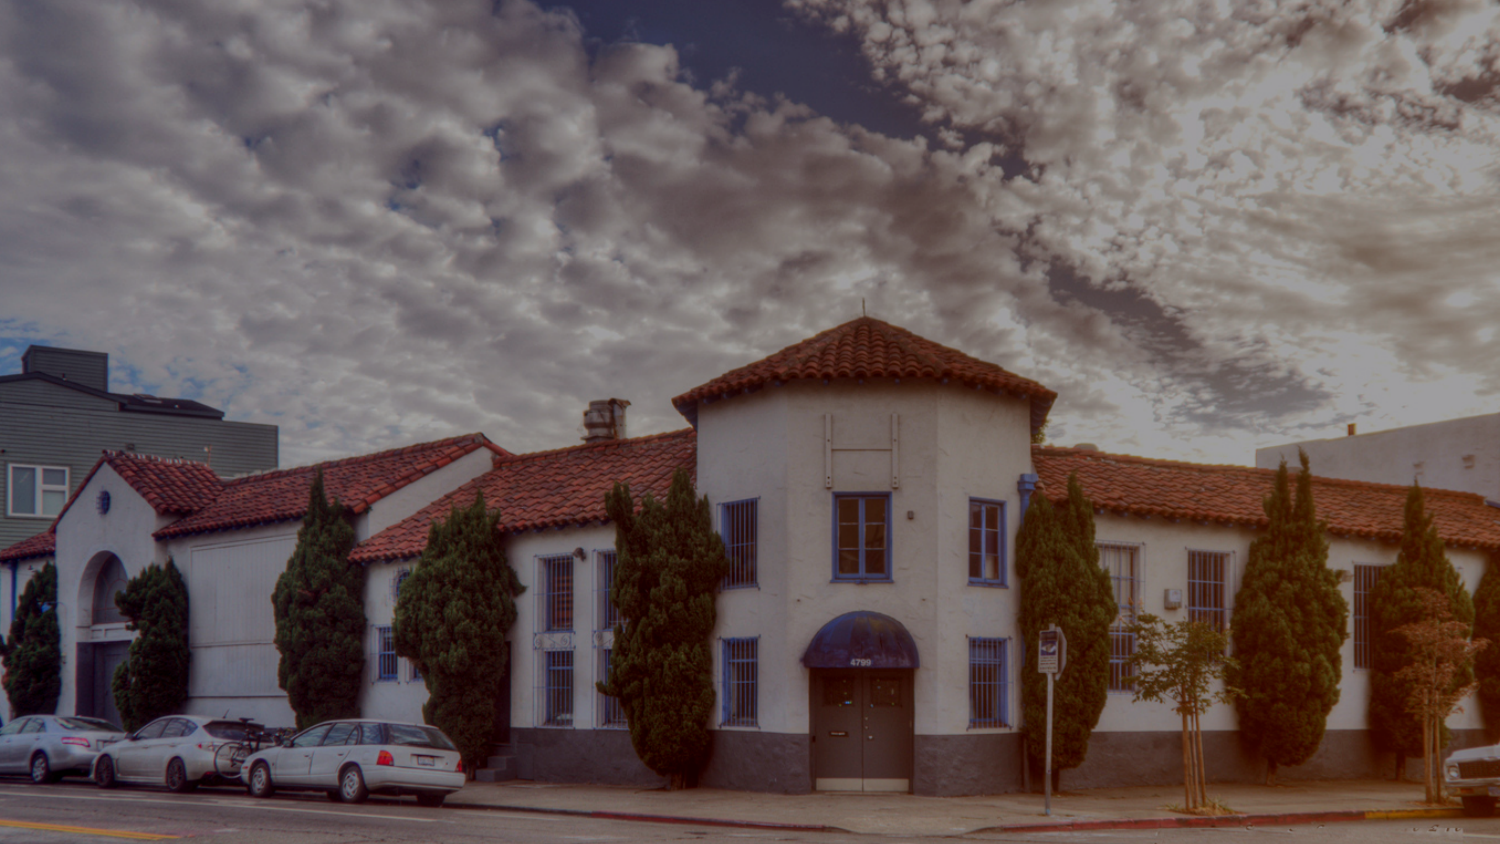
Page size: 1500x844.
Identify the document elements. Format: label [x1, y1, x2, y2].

list [51, 189, 1449, 750]
picture [0, 0, 1500, 844]
